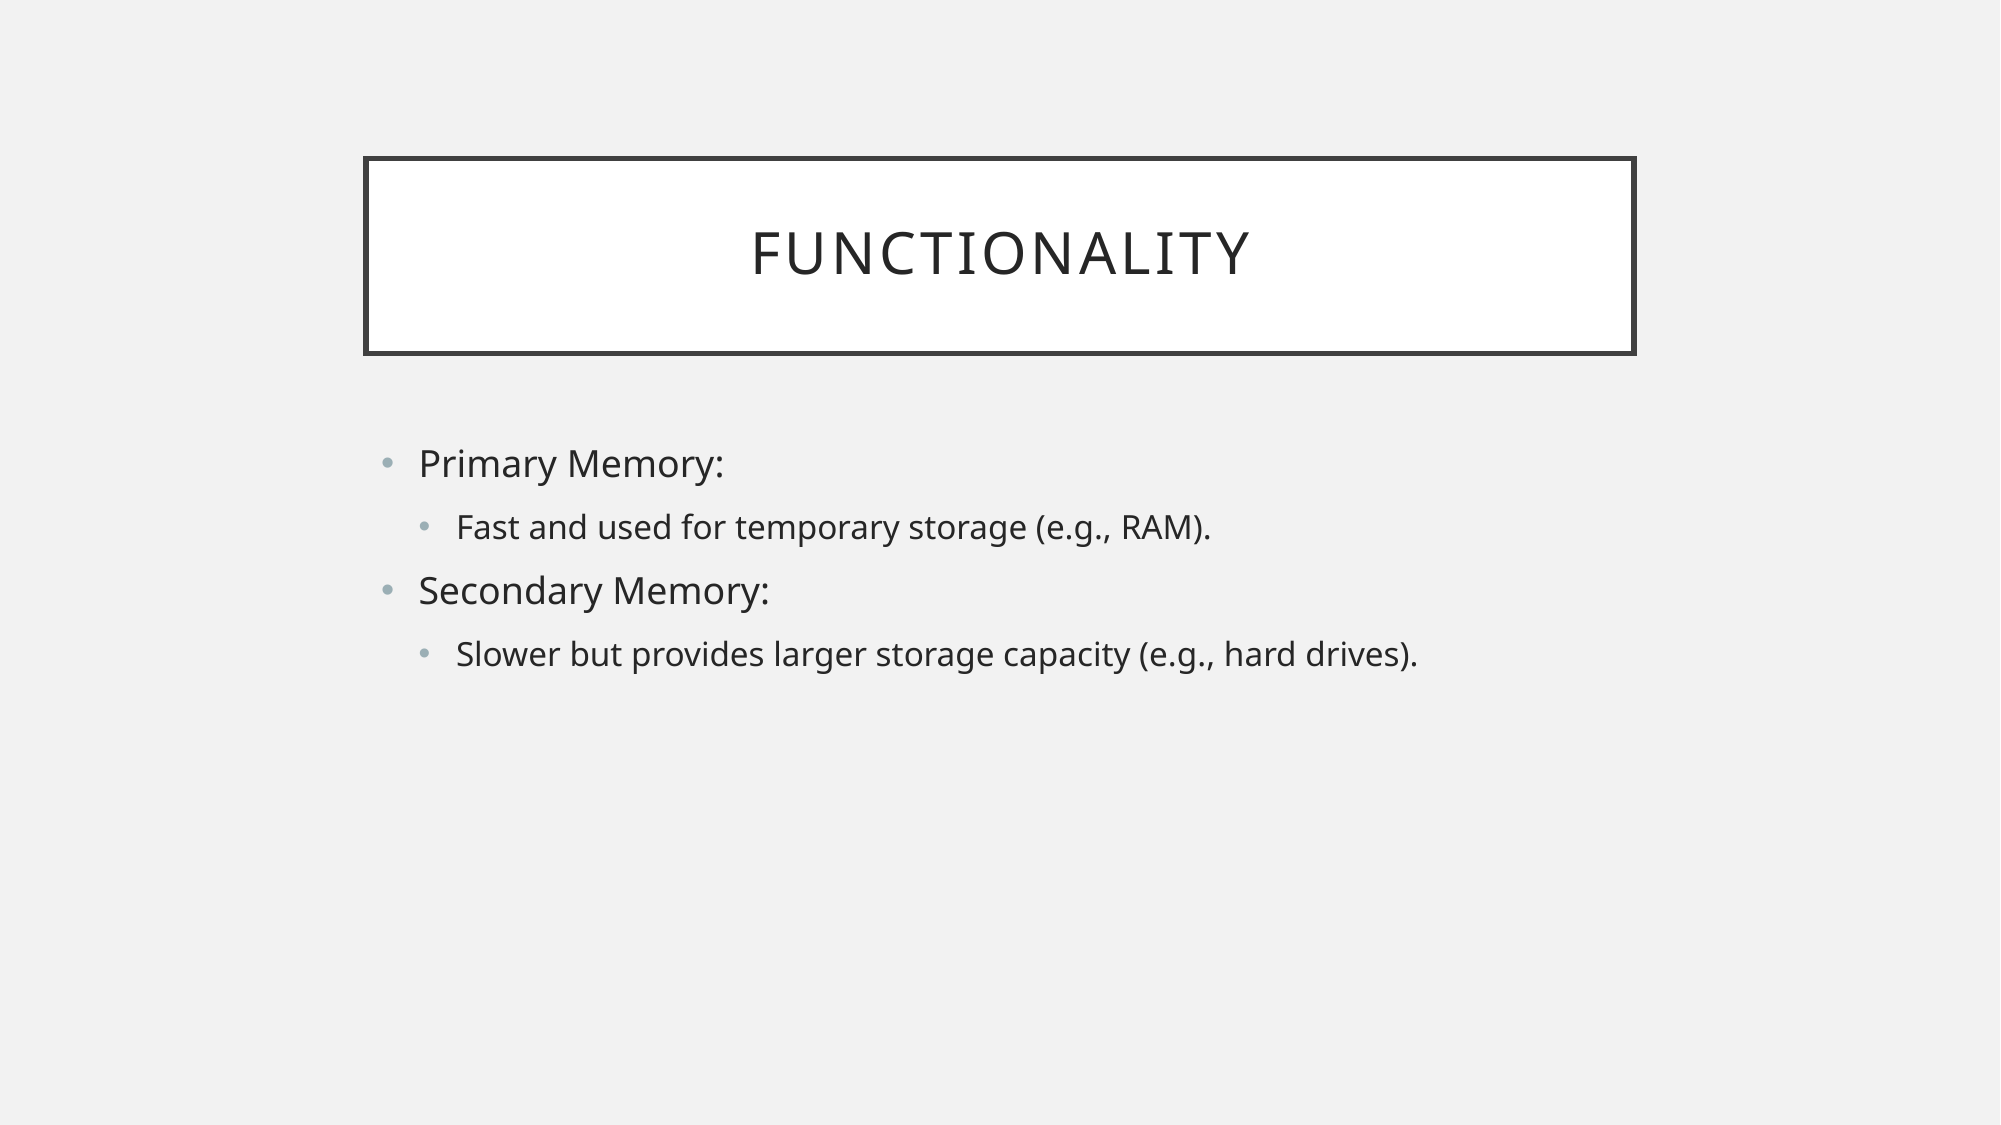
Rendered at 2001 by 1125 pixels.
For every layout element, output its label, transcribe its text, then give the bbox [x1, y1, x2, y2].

list Primary Memory: Fast and used for temporary storage (e.g., RAM). Secondary Memory: Slower but provides larger storage capacity (e.g., hard drives). [366, 432, 1634, 942]
title Functionality [366, 158, 1634, 354]
